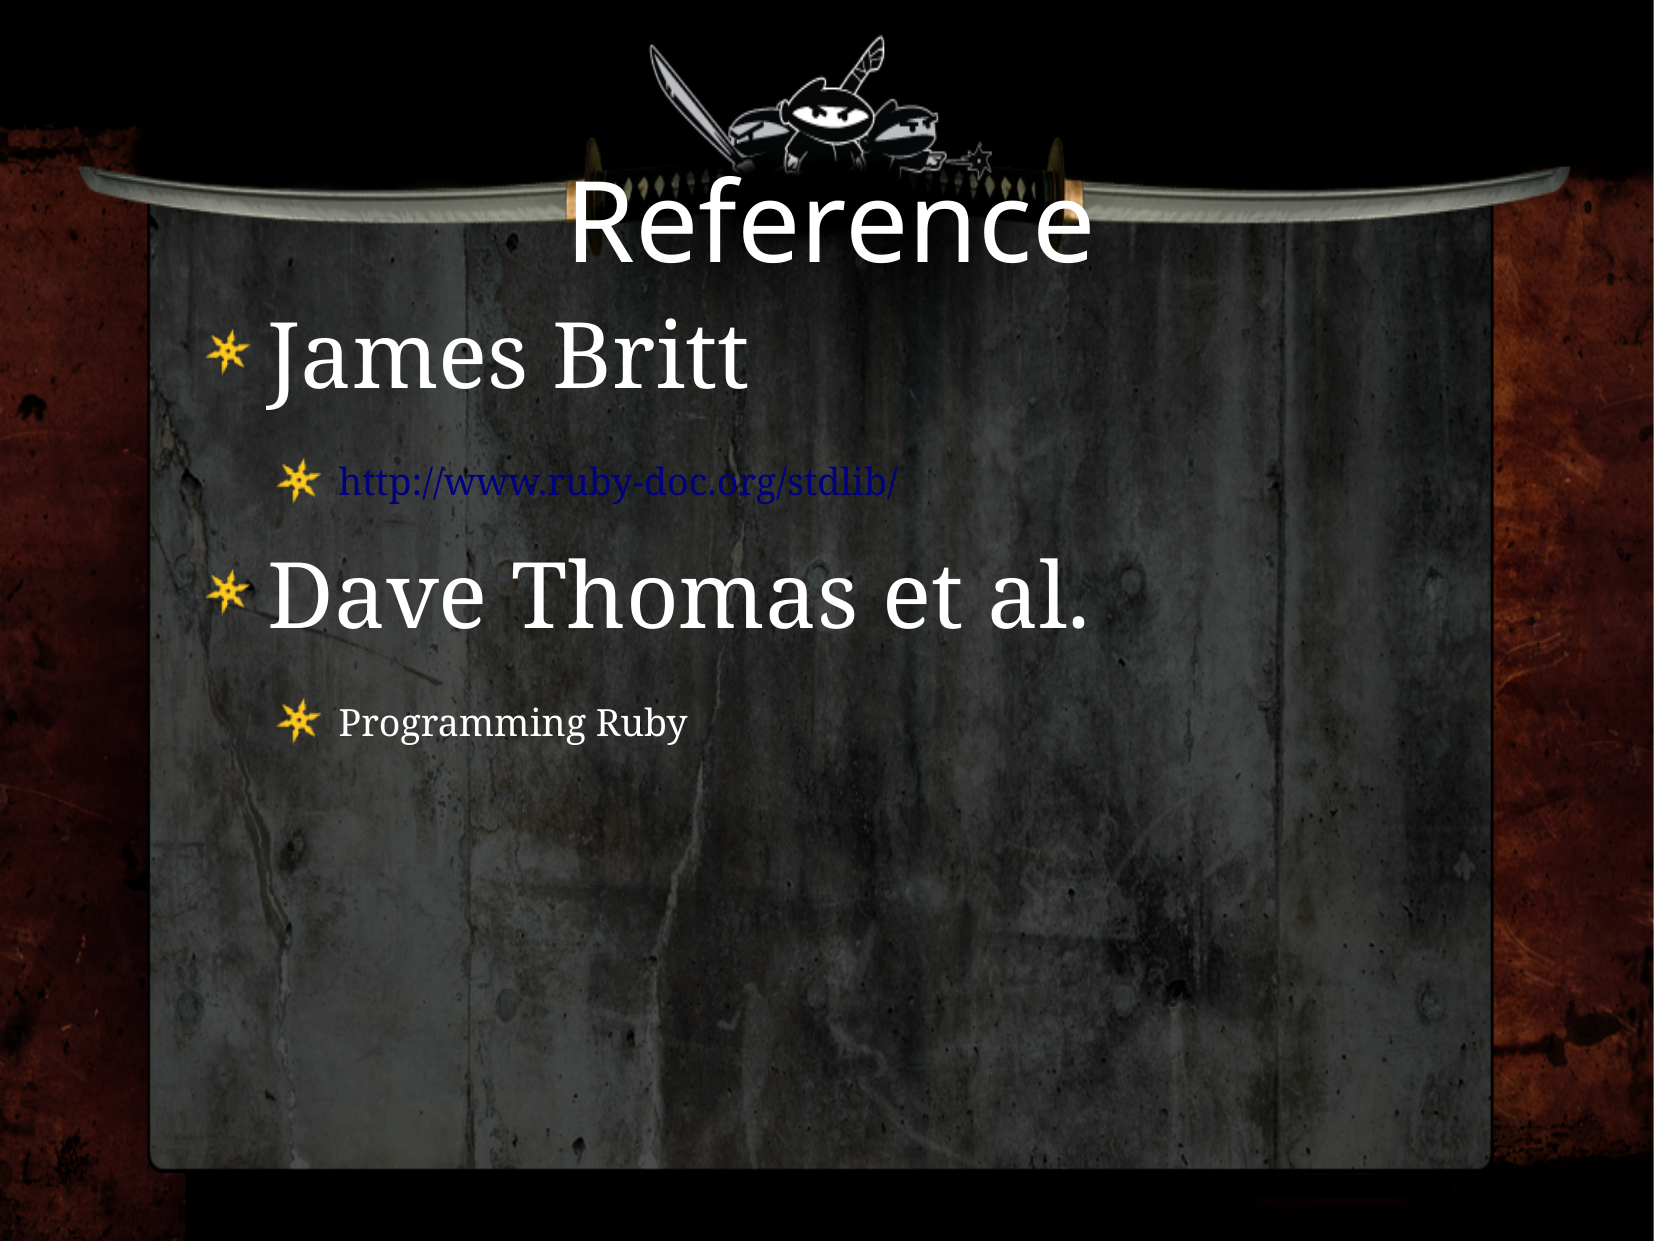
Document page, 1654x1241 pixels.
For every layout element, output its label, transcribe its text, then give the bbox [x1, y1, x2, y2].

title Reference [86, 154, 1576, 284]
picture [0, 0, 1654, 1241]
list James Britt http://www.ruby-doc.org/stdlib/ Dave Thomas et al. Programming Ruby [187, 290, 1501, 1109]
